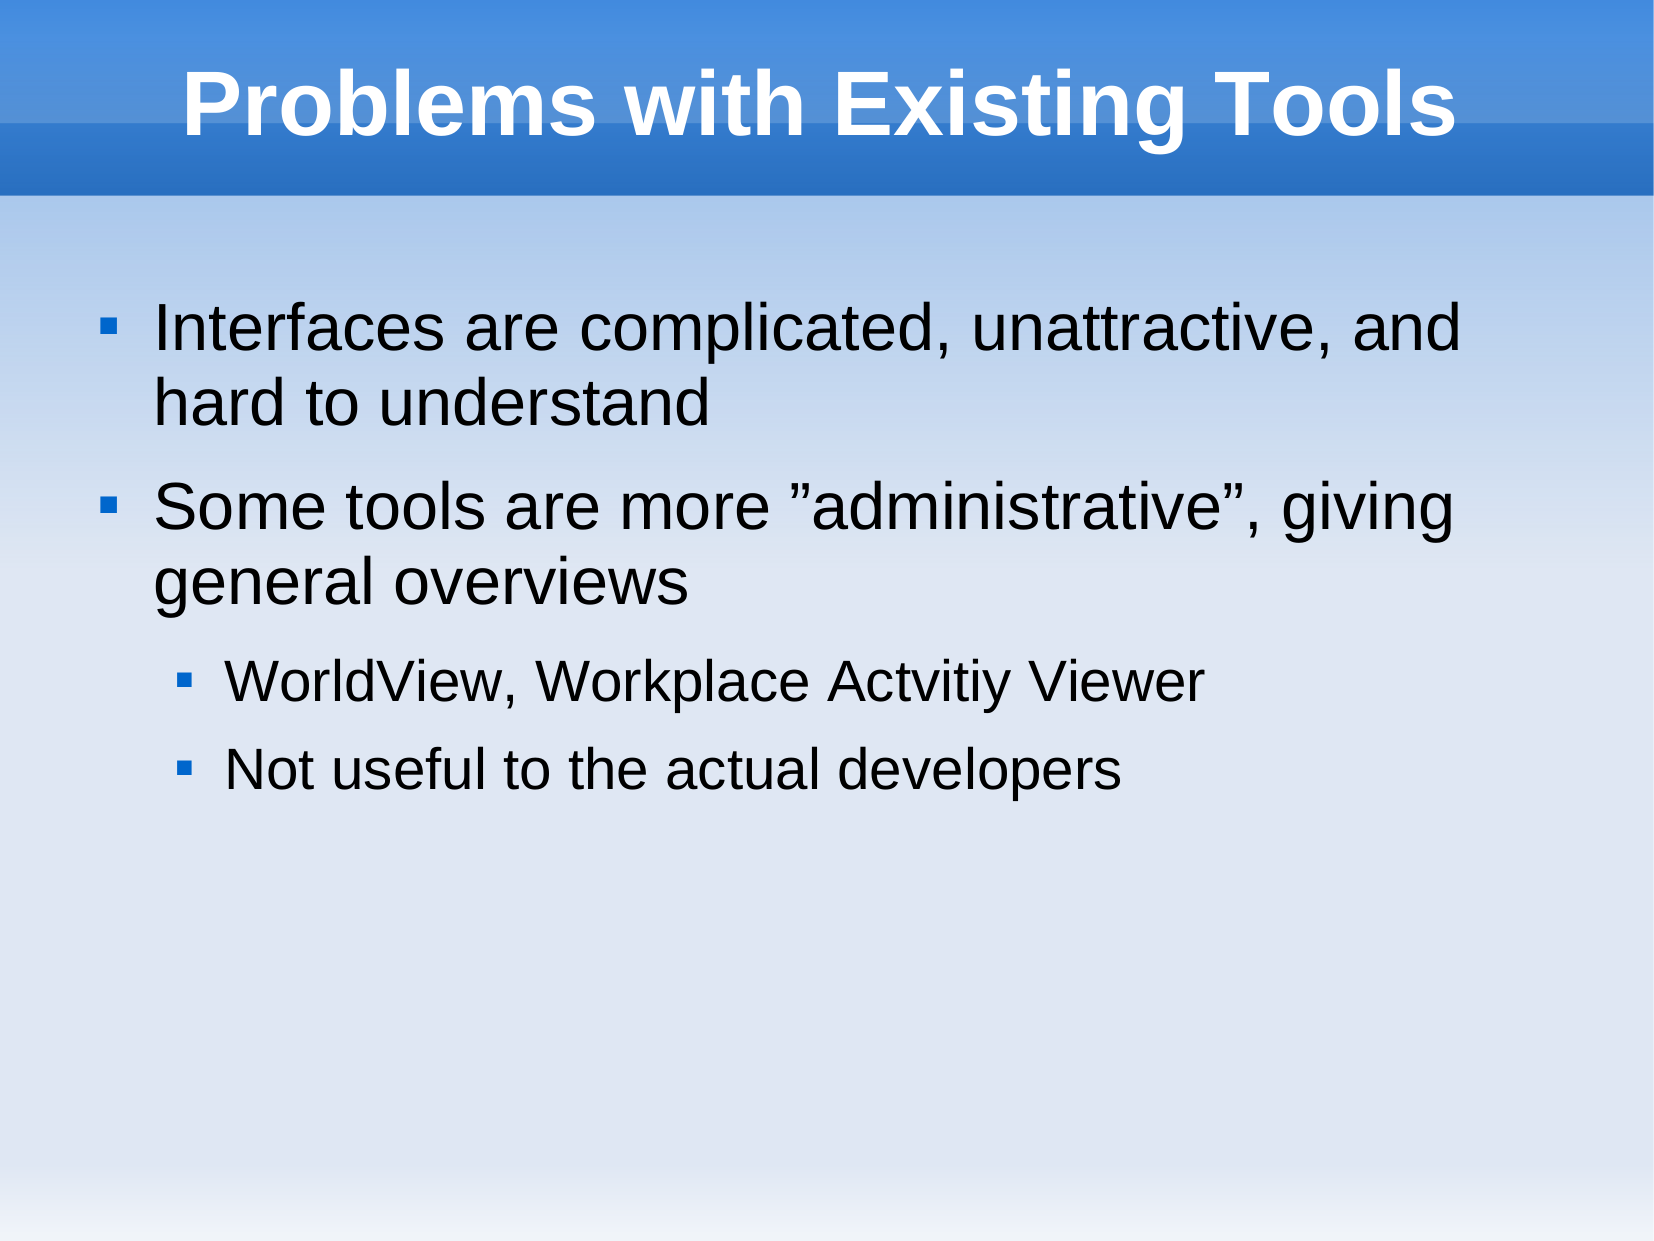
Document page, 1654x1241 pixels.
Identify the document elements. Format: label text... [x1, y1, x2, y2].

title Problems with Existing Tools [76, 0, 1565, 208]
picture [0, 0, 1654, 1241]
list Interfaces are complicated, unattractive, and hard to understand Some tools are more ”administrative”, giving general overviews WorldView, Workplace Actvitiy Viewer Not useful to the actual developers [82, 290, 1571, 1109]
